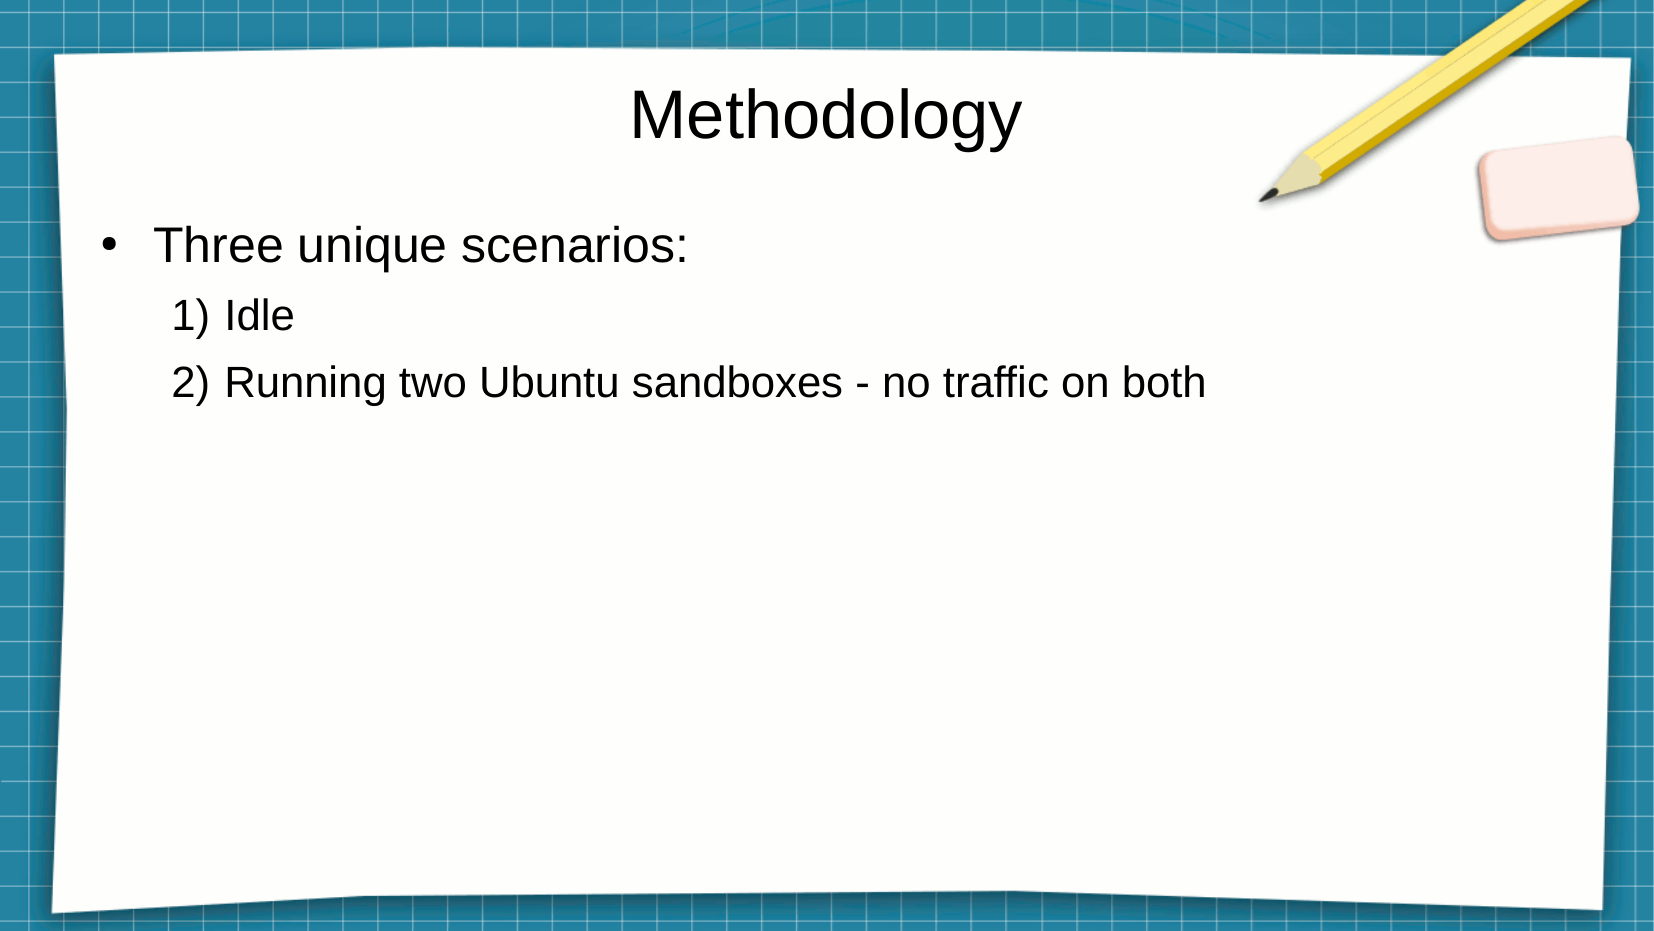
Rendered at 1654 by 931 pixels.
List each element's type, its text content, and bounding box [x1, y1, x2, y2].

title Methodology [82, 37, 1571, 193]
picture [0, 0, 1654, 931]
list Three unique scenarios: Idle Running two Ubuntu sandboxes - no traffic on both [82, 217, 1571, 758]
